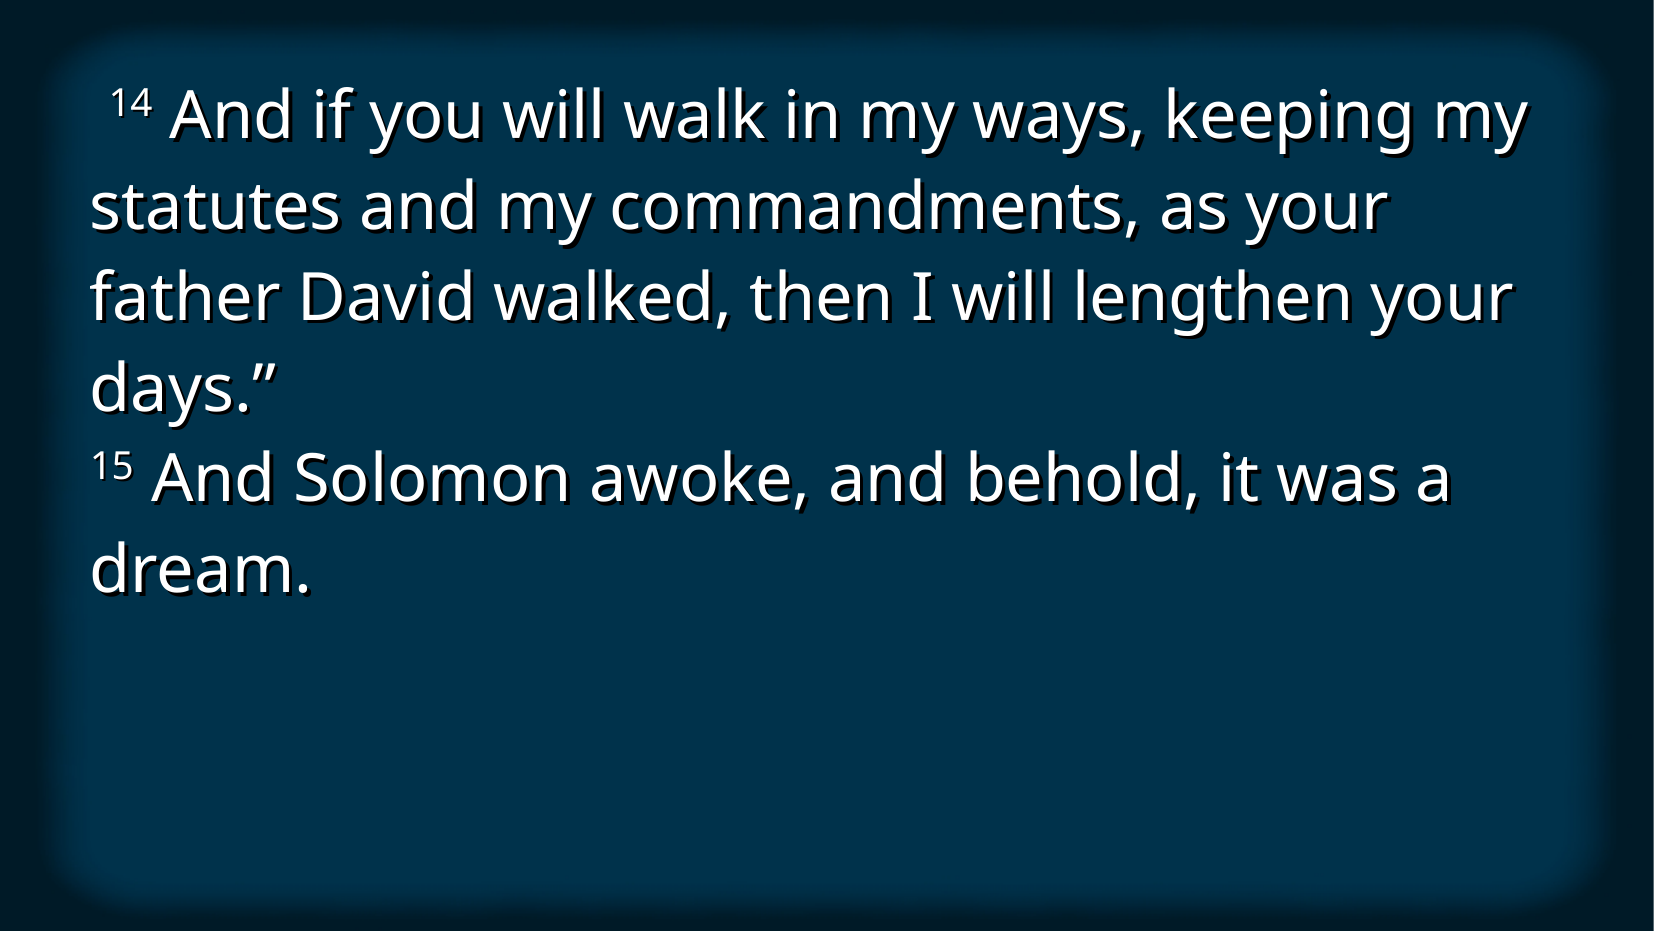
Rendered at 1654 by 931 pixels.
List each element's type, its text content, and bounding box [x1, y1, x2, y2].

text_box 14 And if you will walk in my ways, keeping my statutes and my commandments, as your father David walked, then I will lengthen your days.” 15 And Solomon awoke, and behold, it was a dream. [75, 60, 1591, 519]
picture [0, 0, 1654, 931]
